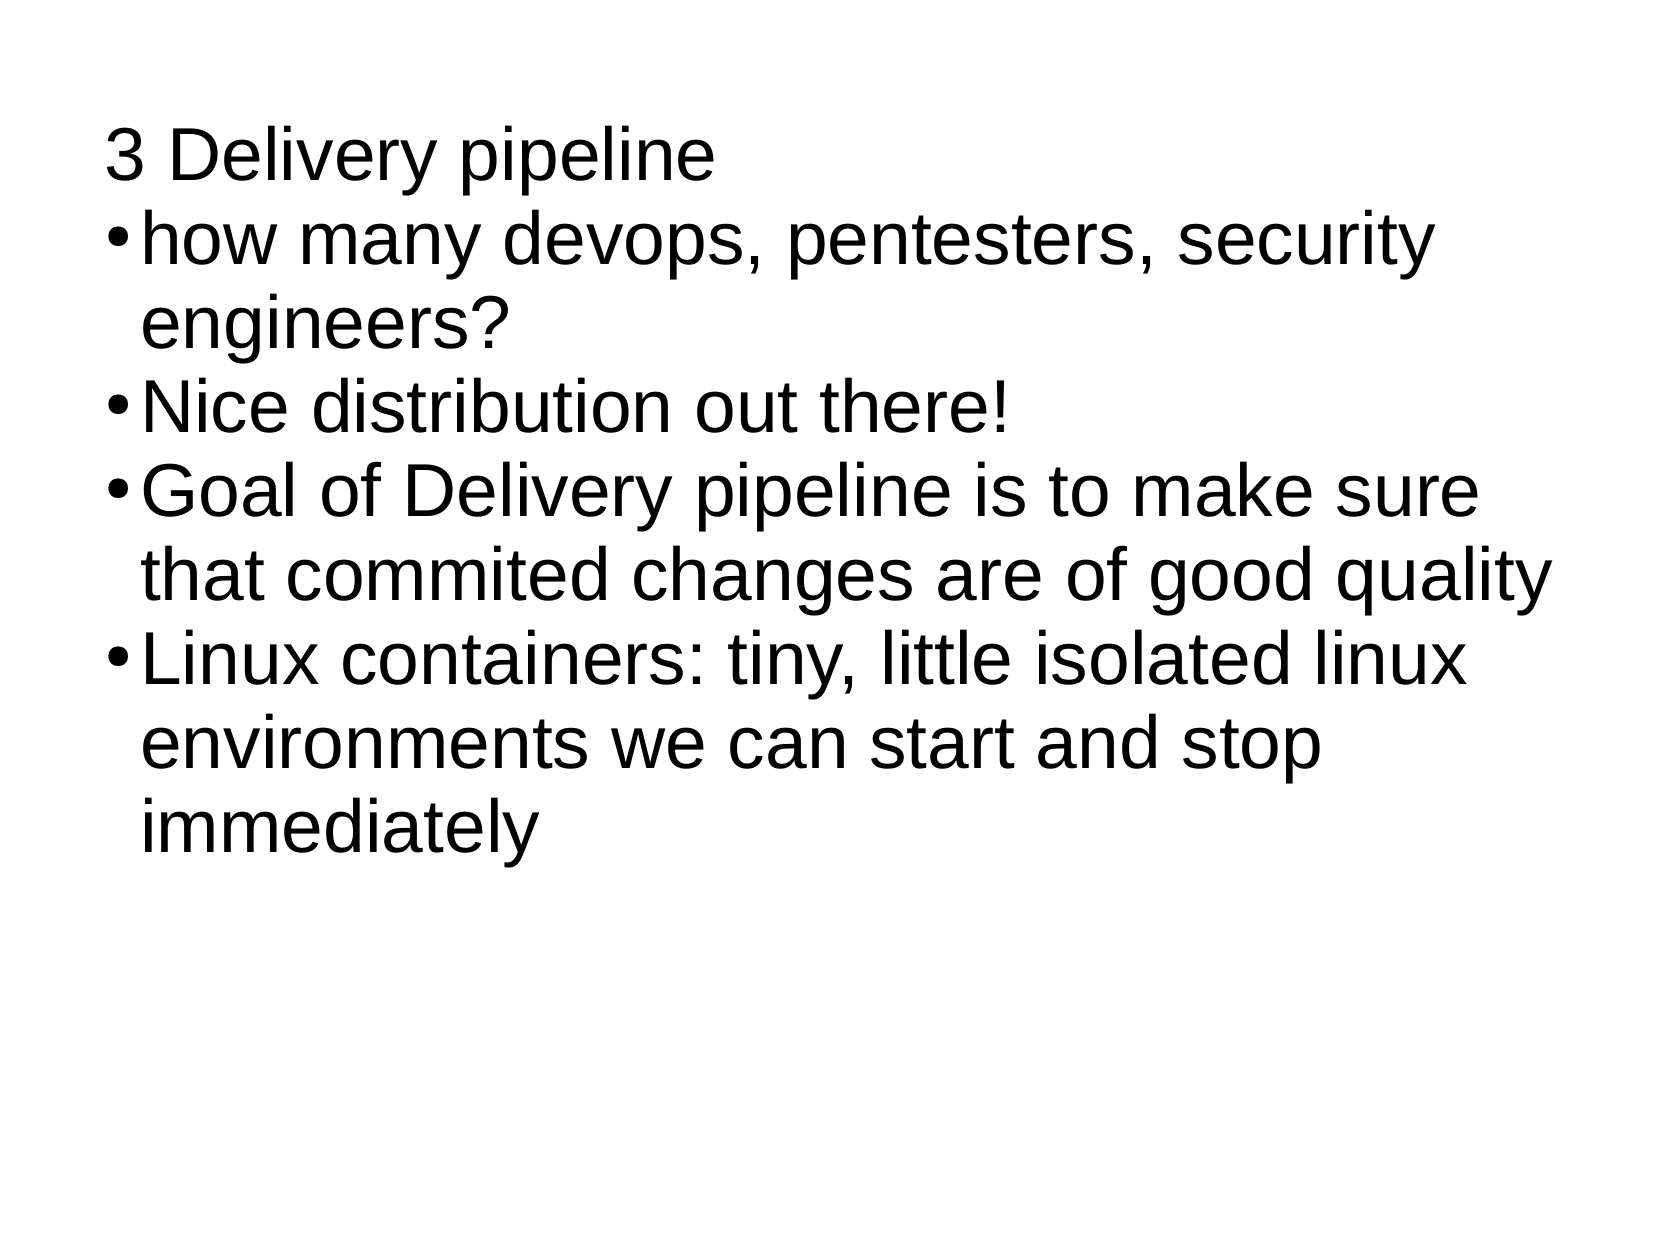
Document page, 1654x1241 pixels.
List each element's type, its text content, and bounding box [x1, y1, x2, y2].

text_box 3 Delivery pipeline how many devops, pentesters, security engineers? Nice distribution out there! Goal of Delivery pipeline is to make sure that commited changes are of good quality Linux containers: tiny, little isolated linux environments we can start and stop immediately [90, 105, 1569, 876]
